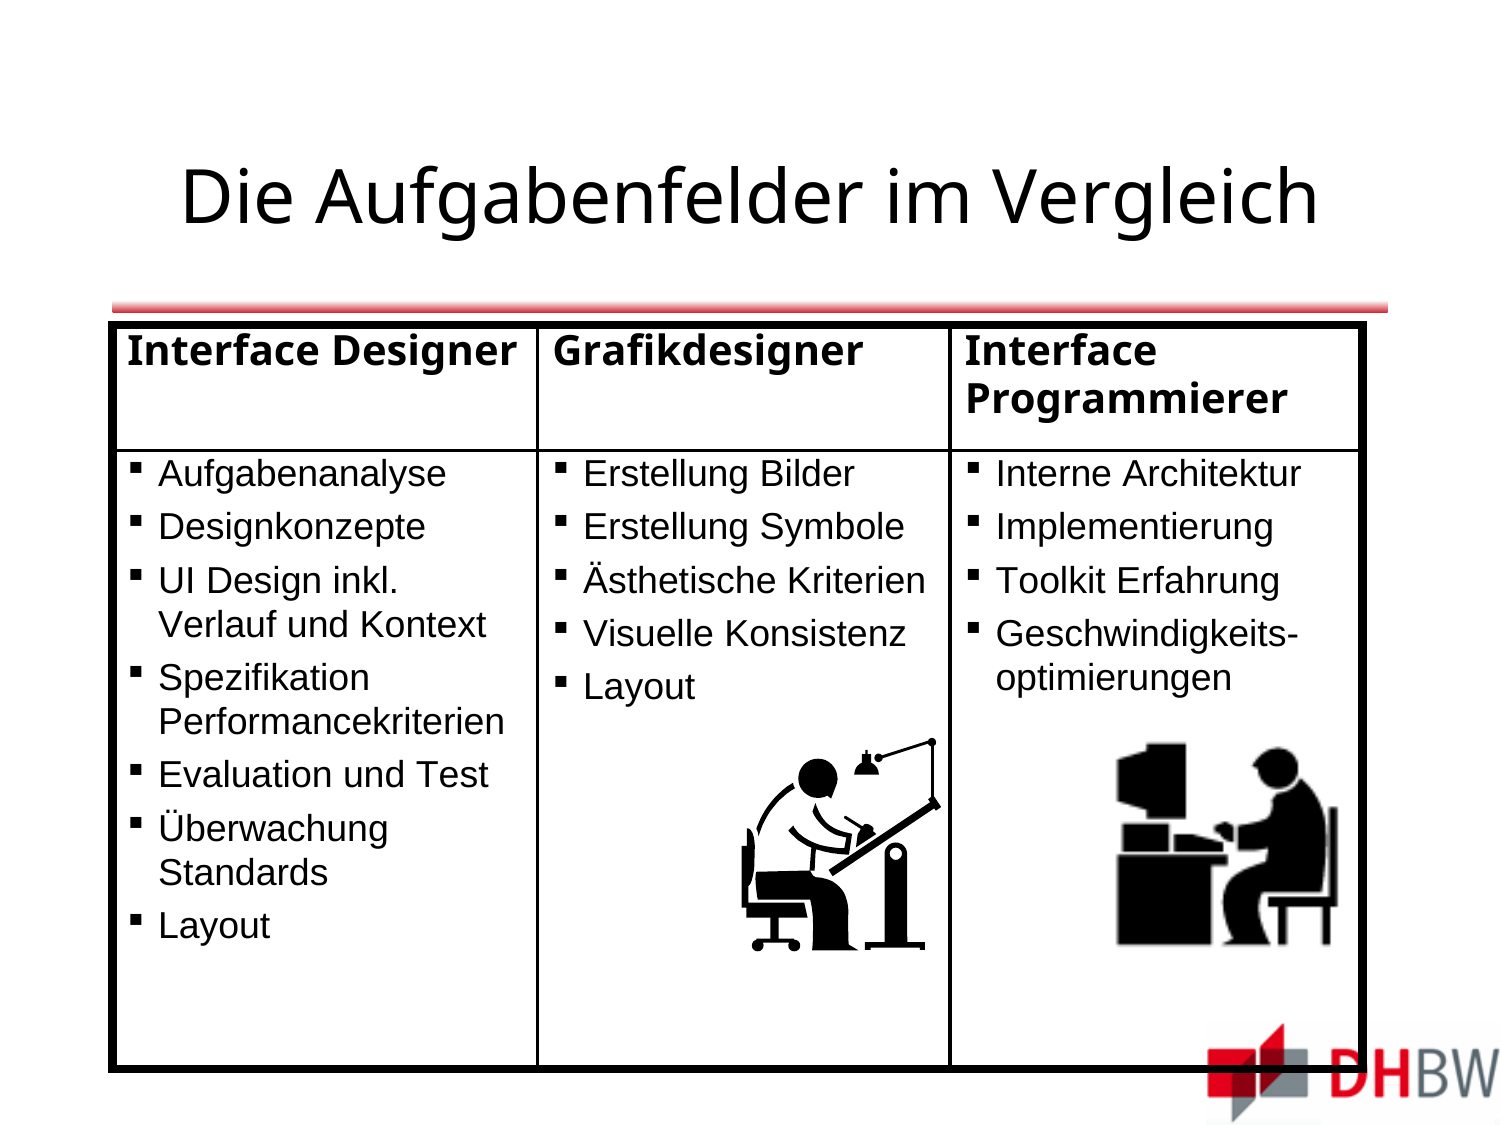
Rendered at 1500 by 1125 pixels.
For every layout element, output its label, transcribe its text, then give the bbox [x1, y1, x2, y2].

table_cell Erstellung Bilder Erstellung Symbole Ästhetische Kriterien Visuelle Konsistenz Layout [539, 452, 948, 1065]
table_cell Interne Architektur Implementierung Toolkit Erfahrung Geschwindigkeits-optimierungen [952, 452, 1358, 1065]
table_cell Aufgabenanalyse Designkonzepte UI Design inkl. Verlauf und Kontext Spezifikation Performancekriterien Evaluation und Test Überwachung Standards Layout [117, 452, 536, 1065]
picture [741, 737, 942, 952]
table_header Interface Programmierer [952, 329, 1358, 449]
picture [1206, 1021, 1500, 1125]
table_header Grafikdesigner [539, 329, 948, 449]
table_header Interface Designer [117, 329, 536, 449]
chart [1112, 725, 1346, 955]
title Die Aufgabenfelder im Vergleich [112, 96, 1388, 292]
